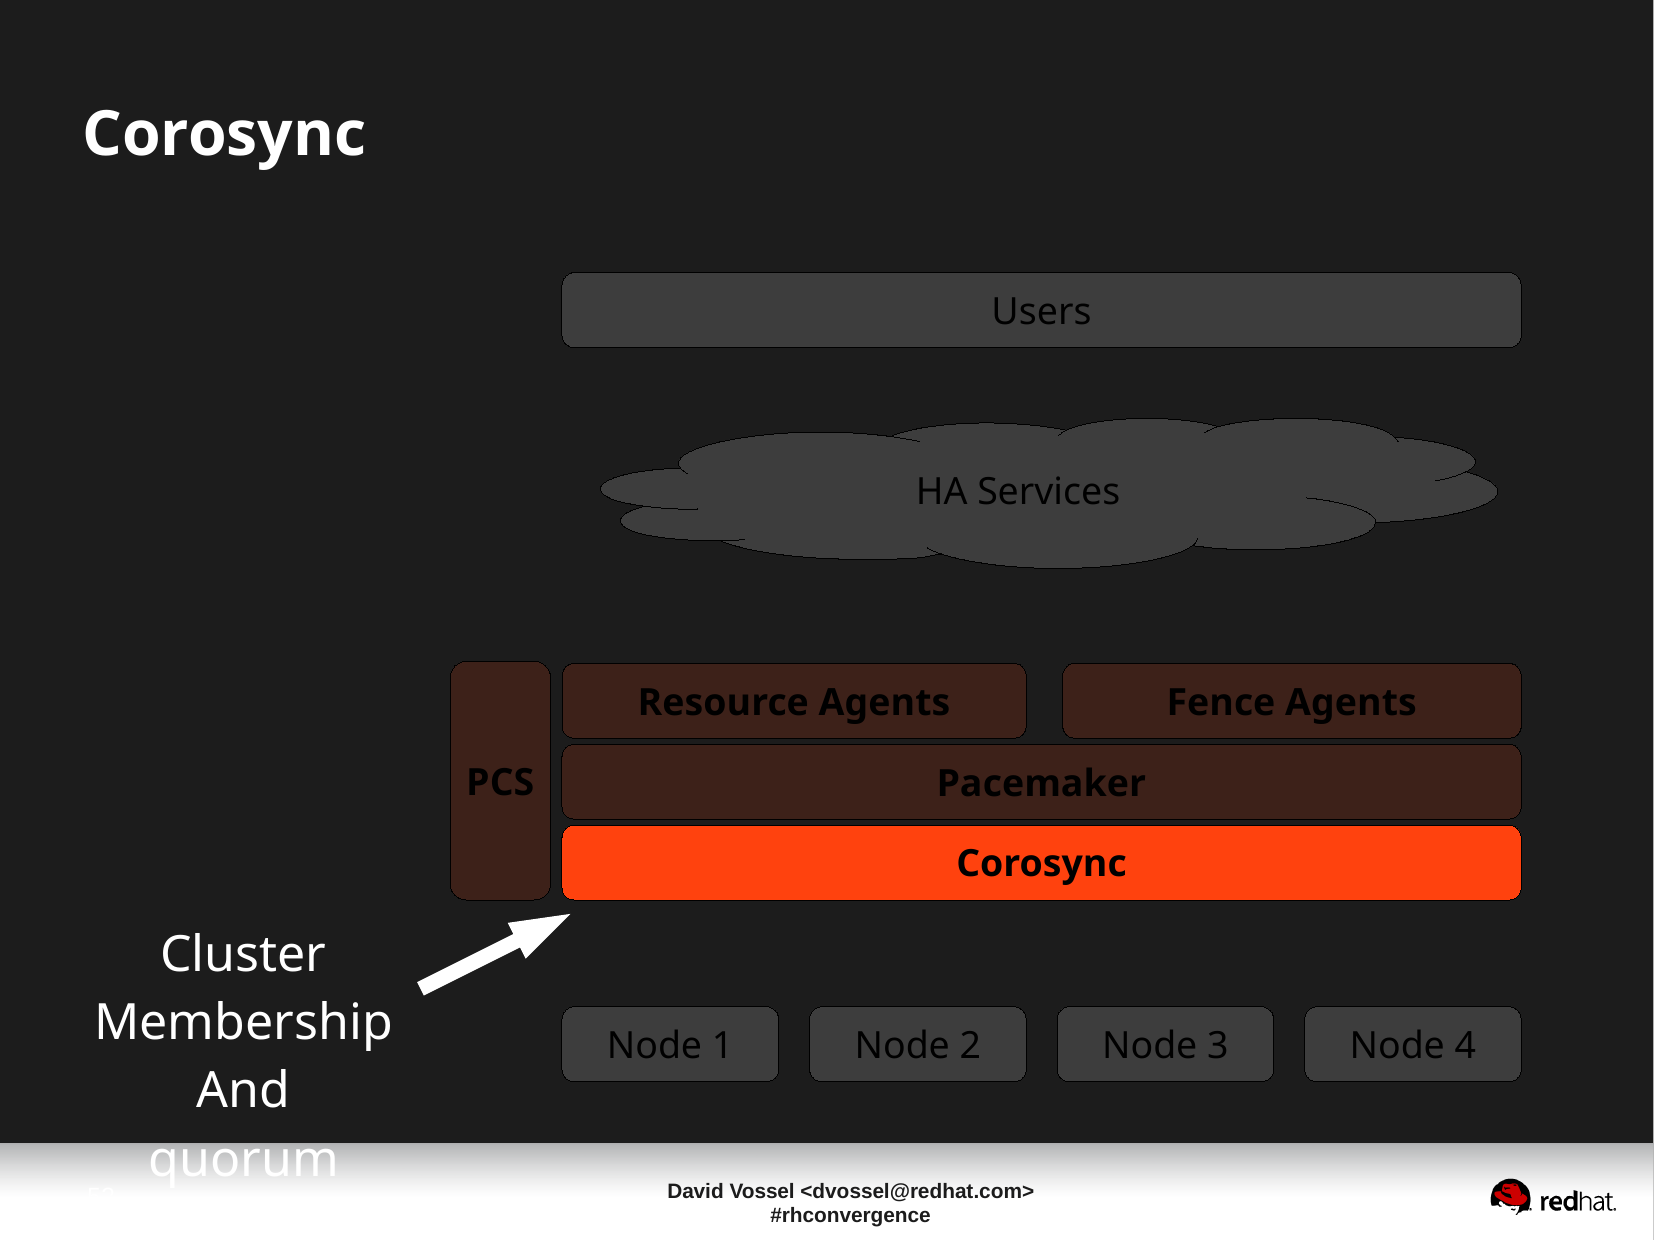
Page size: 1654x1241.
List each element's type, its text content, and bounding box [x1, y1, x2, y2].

text_box PCS [450, 661, 551, 901]
title Corosync [82, 37, 1571, 226]
text_box Node 2 [809, 1006, 1027, 1082]
picture [0, 1143, 1654, 1241]
text_box Cluster Membership And quorum [37, 910, 451, 1120]
text_box Resource Agents [562, 663, 1027, 739]
text_box Node 4 [1304, 1006, 1522, 1082]
text_box Node 3 [1057, 1006, 1274, 1082]
text_box Corosync [561, 825, 1522, 901]
text_box Fence Agents [1062, 663, 1522, 739]
text_box Pacemaker [561, 744, 1522, 820]
text_box HA Services [600, 418, 1498, 569]
text_box Node 1 [561, 1006, 779, 1082]
text_box Users [561, 272, 1522, 348]
